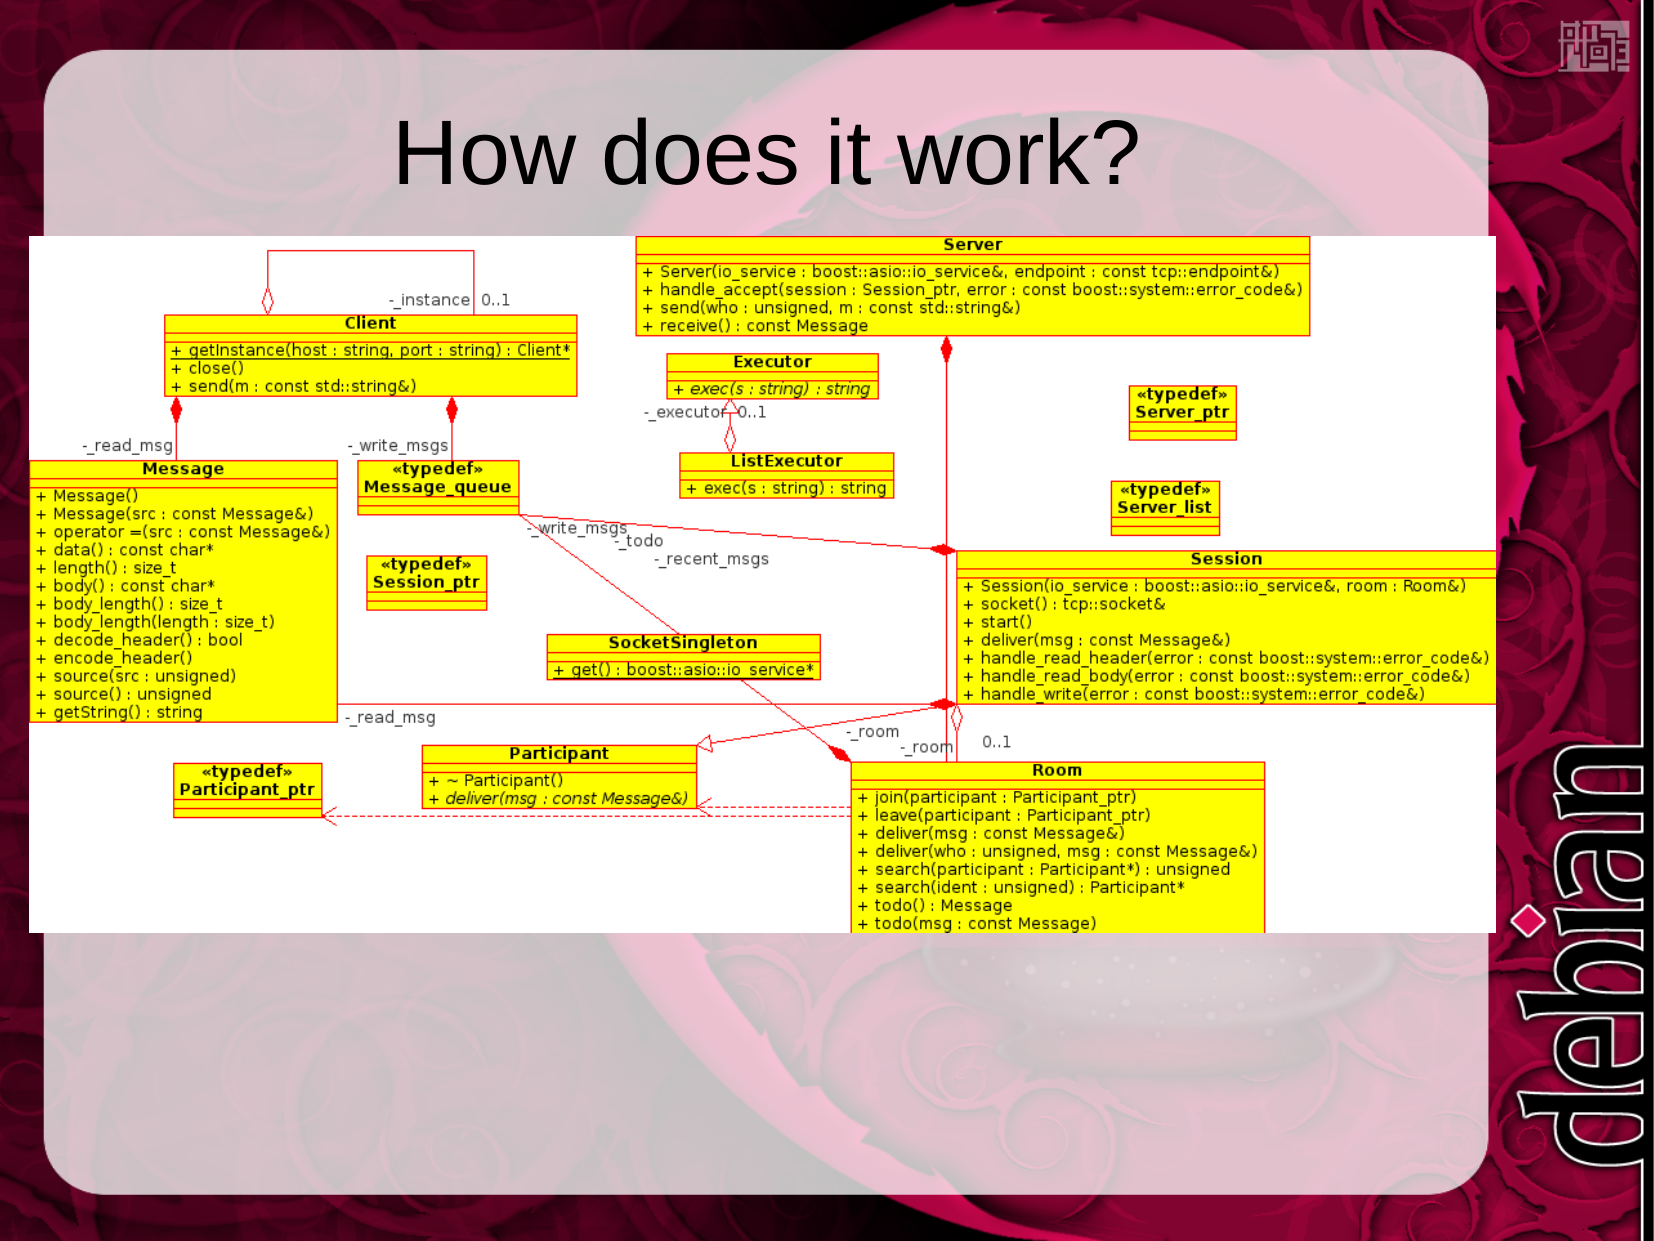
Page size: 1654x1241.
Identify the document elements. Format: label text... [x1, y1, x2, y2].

title How does it work? [59, 49, 1477, 236]
picture [0, 0, 1654, 1241]
